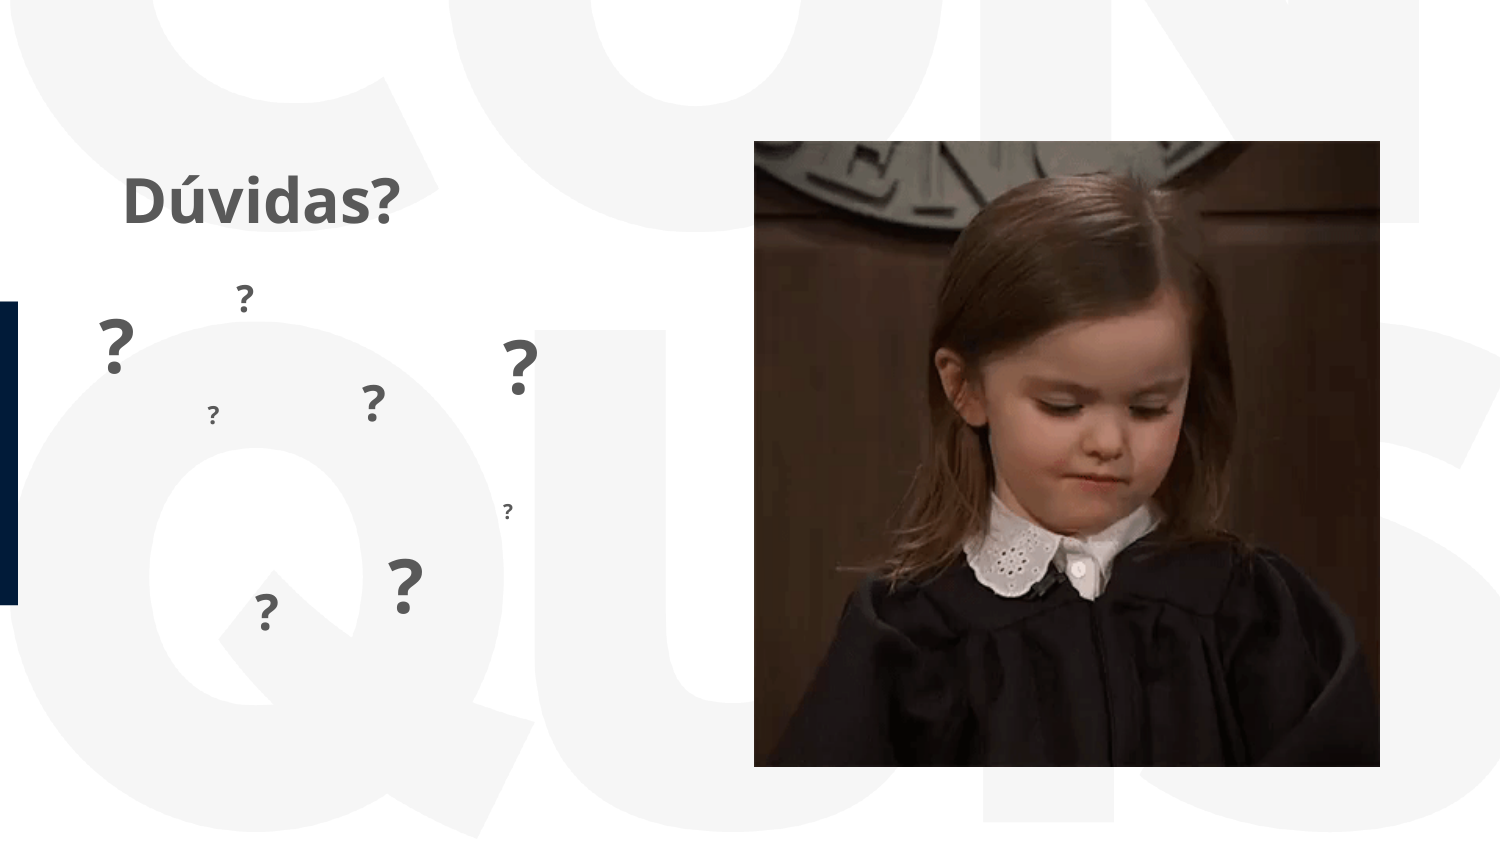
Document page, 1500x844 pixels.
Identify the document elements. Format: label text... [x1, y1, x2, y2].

text_box ? [488, 314, 561, 426]
text_box ? [373, 533, 447, 645]
text_box ? [84, 293, 158, 405]
text_box ? [488, 486, 533, 539]
list [97, 171, 481, 265]
text_box ? [221, 264, 295, 336]
list Dúvidas? [110, 152, 510, 254]
text_box ? [240, 572, 314, 657]
picture [0, 0, 1500, 844]
text_box ? [192, 387, 266, 445]
text_box ? [348, 362, 421, 447]
